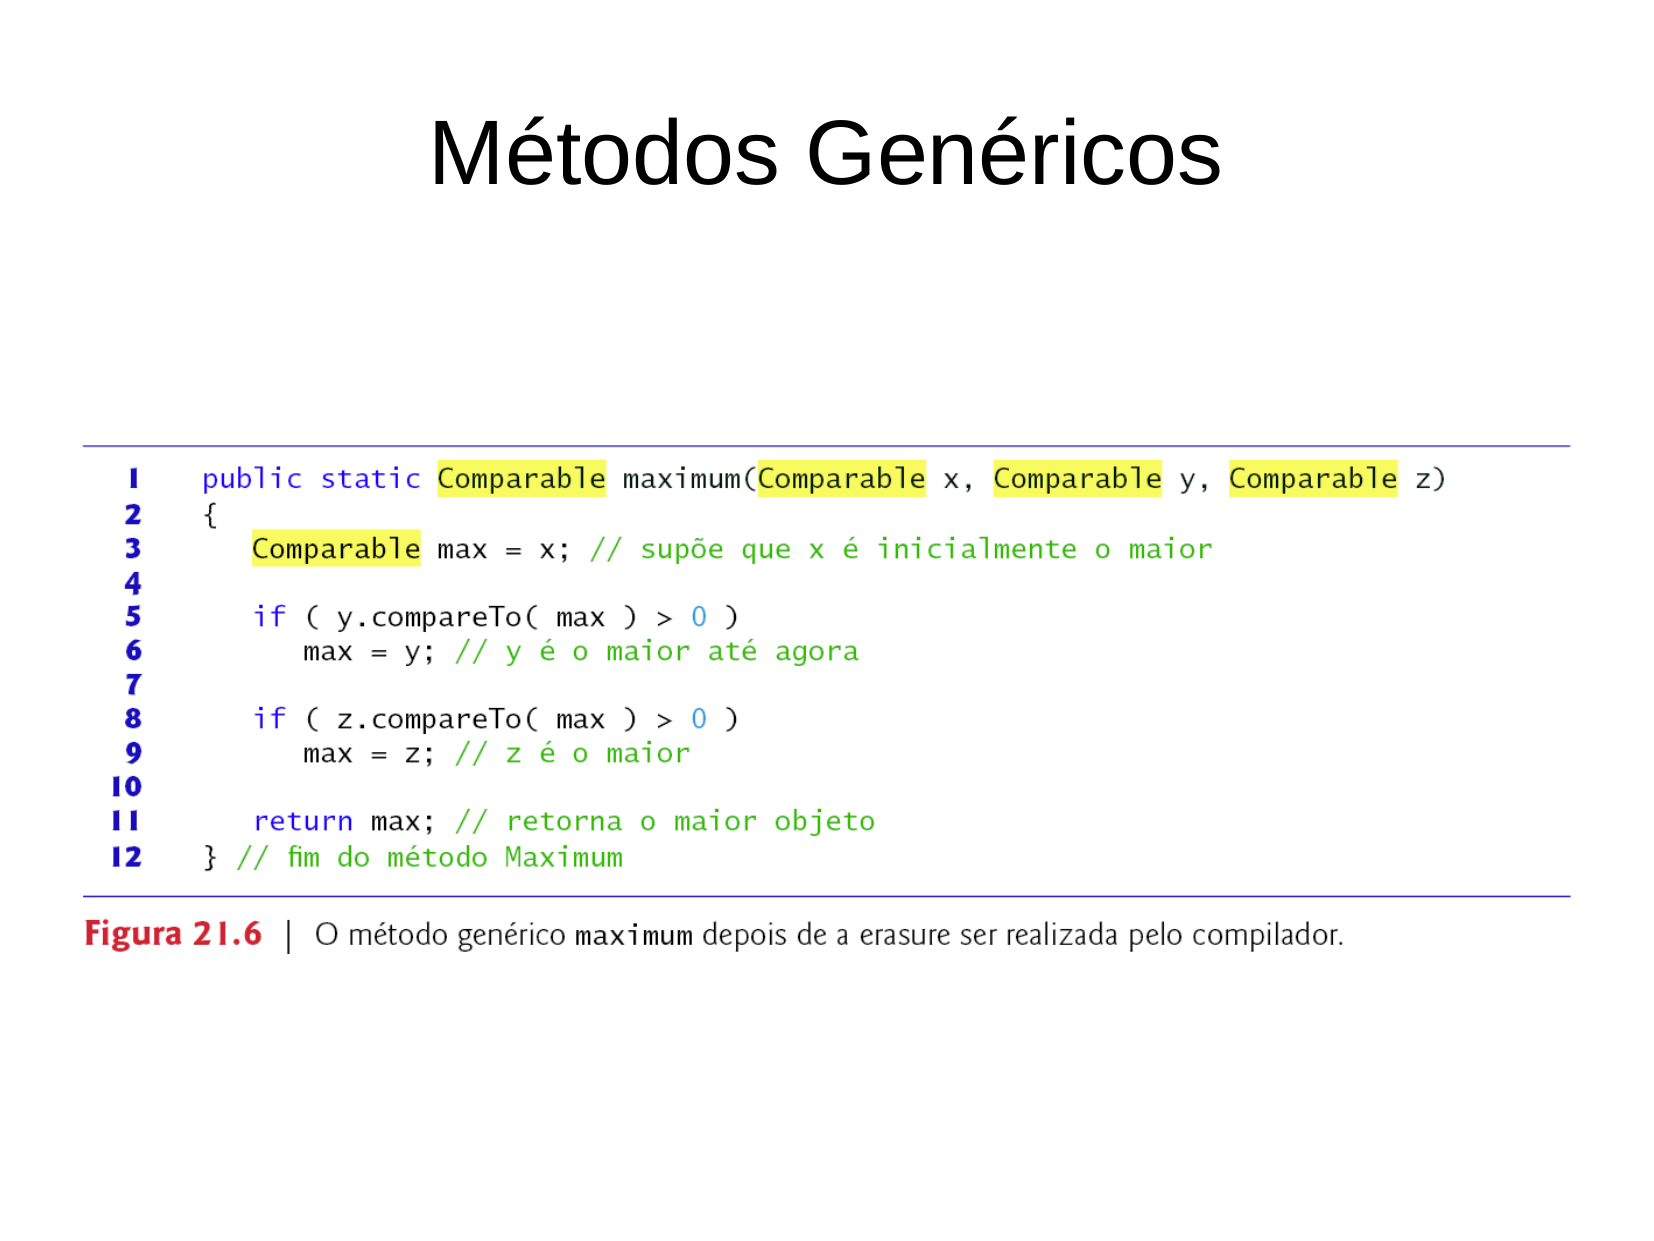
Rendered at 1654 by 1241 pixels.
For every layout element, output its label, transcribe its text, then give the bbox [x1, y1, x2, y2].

picture [82, 445, 1571, 954]
title Métodos Genéricos [82, 49, 1571, 257]
